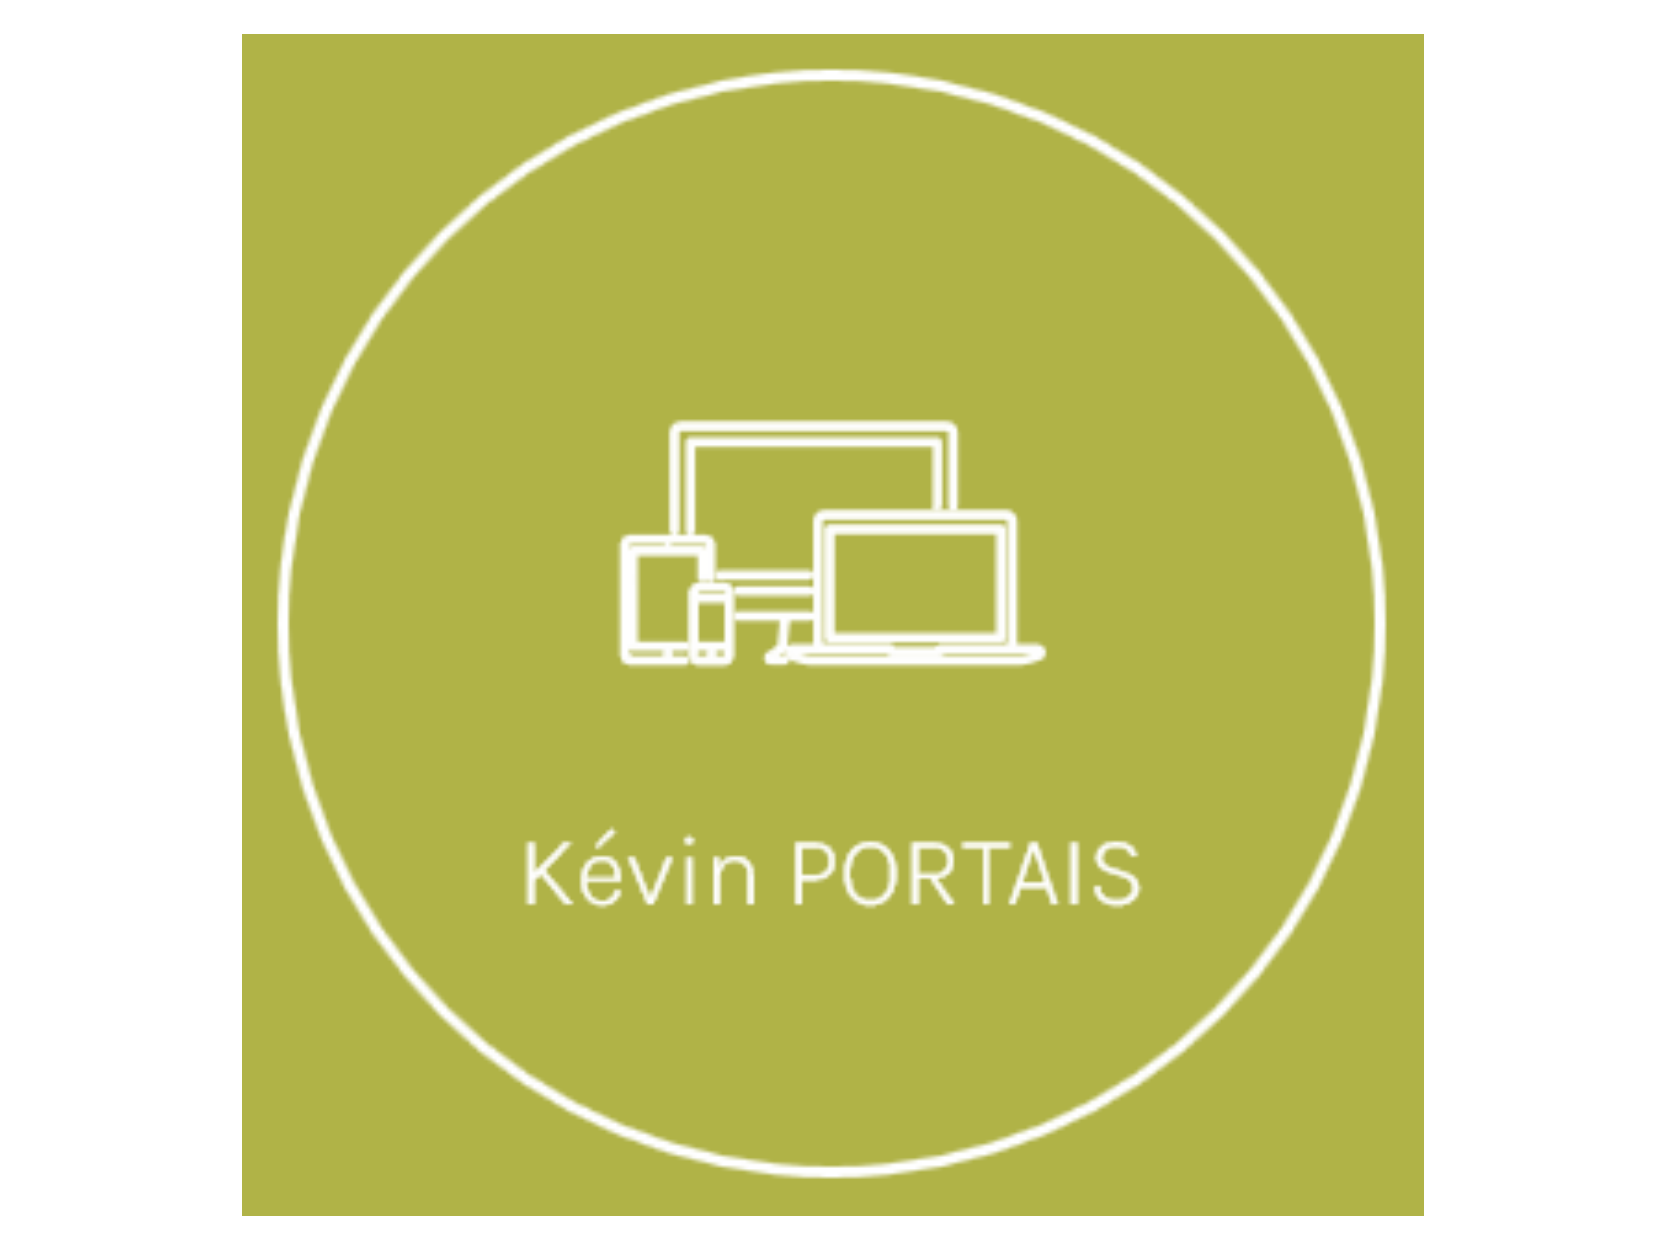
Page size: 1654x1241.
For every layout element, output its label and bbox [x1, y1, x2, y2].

picture [242, 34, 1424, 1216]
